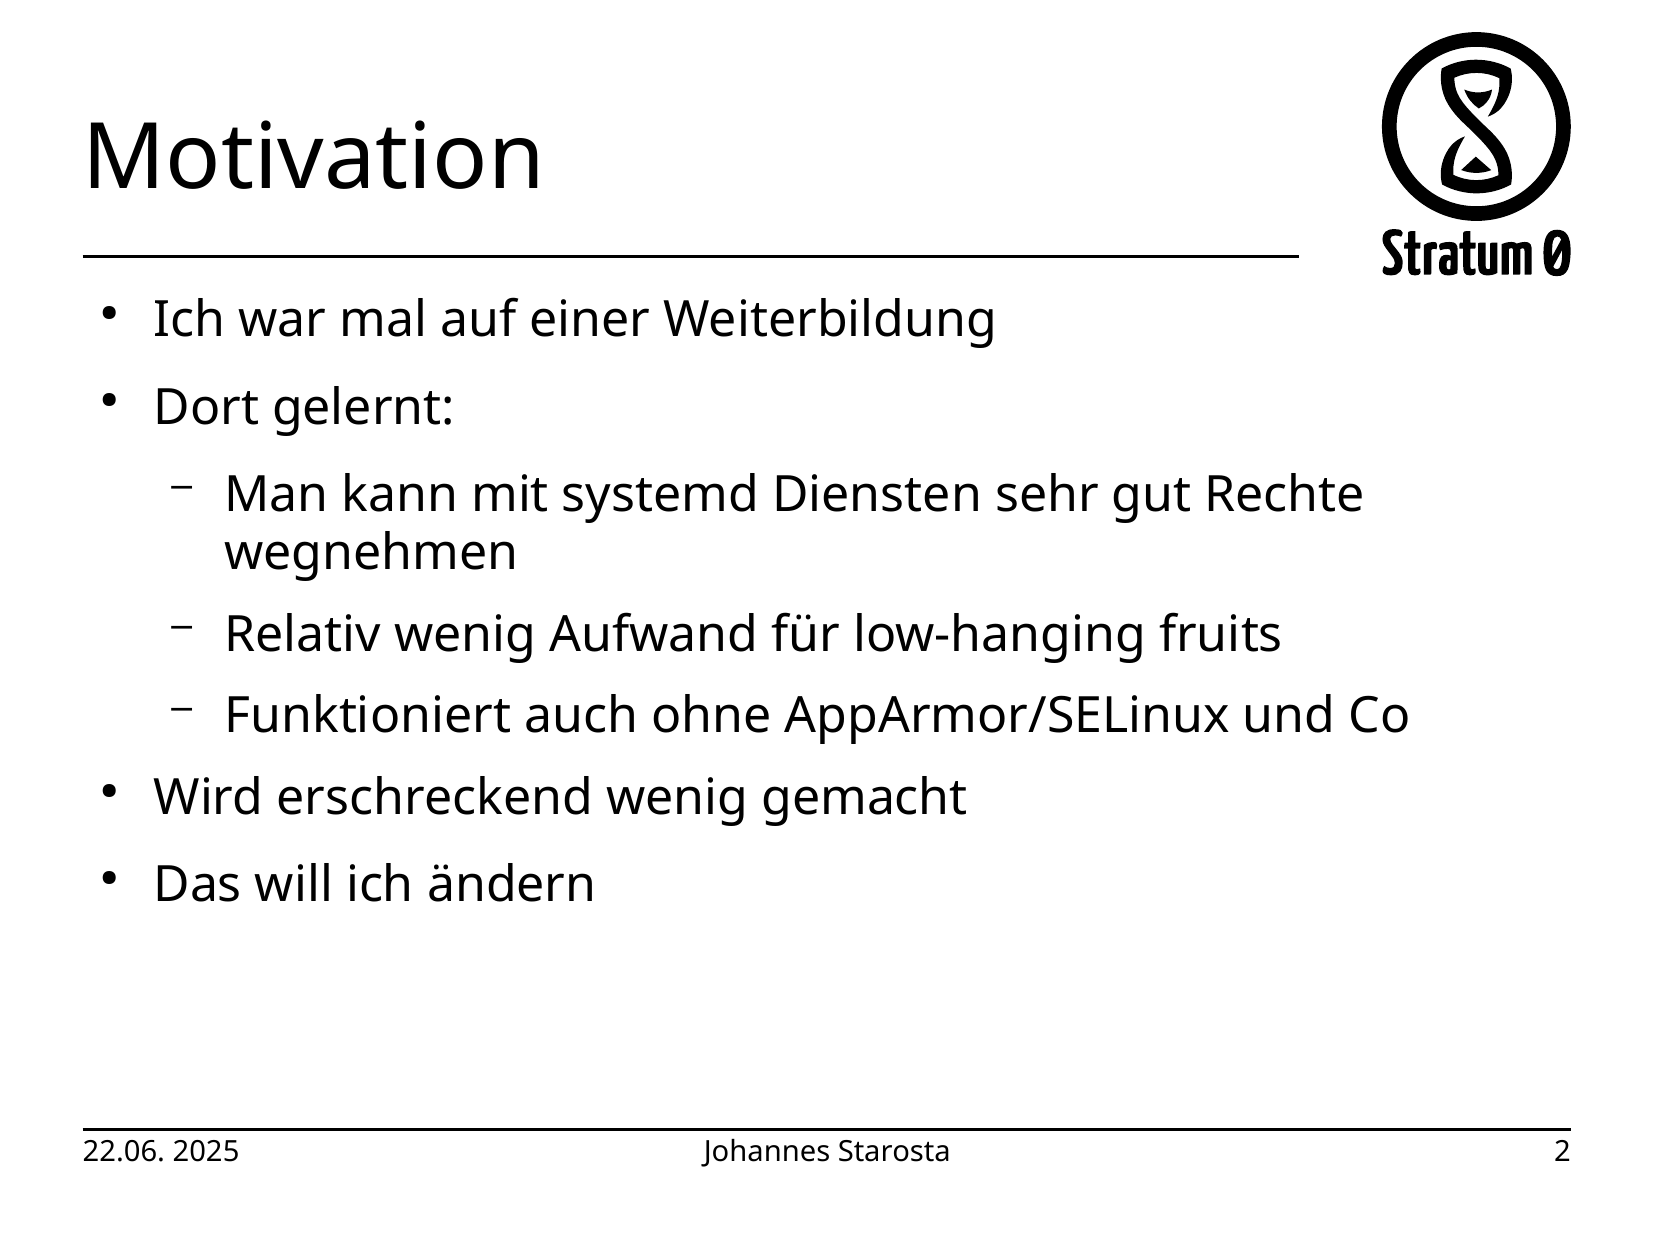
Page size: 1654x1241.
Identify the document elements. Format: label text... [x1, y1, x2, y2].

list Ich war mal auf einer Weiterbildung Dort gelernt: Man kann mit systemd Diensten sehr gut Rechte wegnehmen Relativ wenig Aufwand für low-hanging fruits Funktioniert auch ohne AppArmor/SELinux und Co Wird erschreckend wenig gemacht Das will ich ändern [82, 290, 1538, 1010]
title Motivation [82, 49, 1300, 257]
